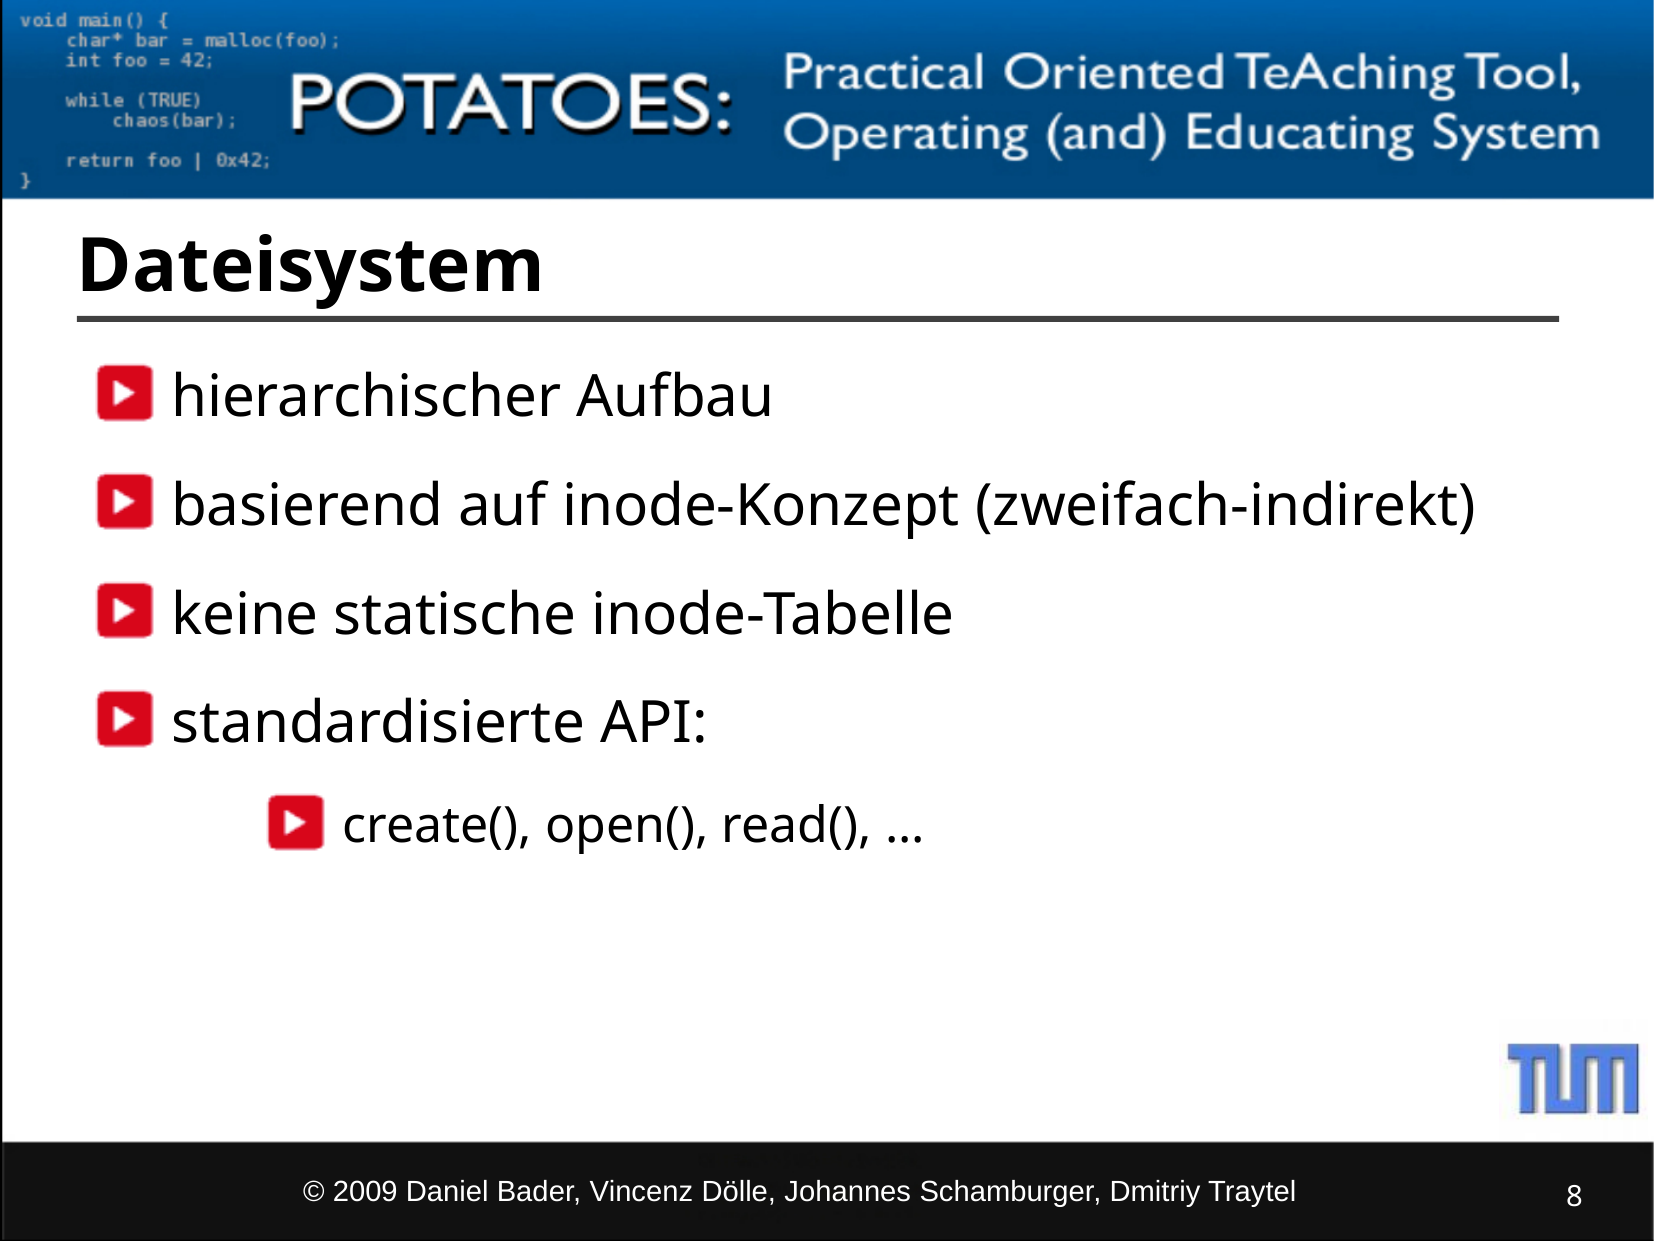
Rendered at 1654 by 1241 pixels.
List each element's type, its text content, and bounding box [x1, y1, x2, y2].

list hierarchischer Aufbau basierend auf inode-Konzept (zweifach-indirekt) keine statische inode-Tabelle standardisierte API: create(), open(), read(), ... [76, 354, 1565, 1149]
picture [0, 0, 1654, 1241]
title Dateisystem [76, 219, 1565, 307]
